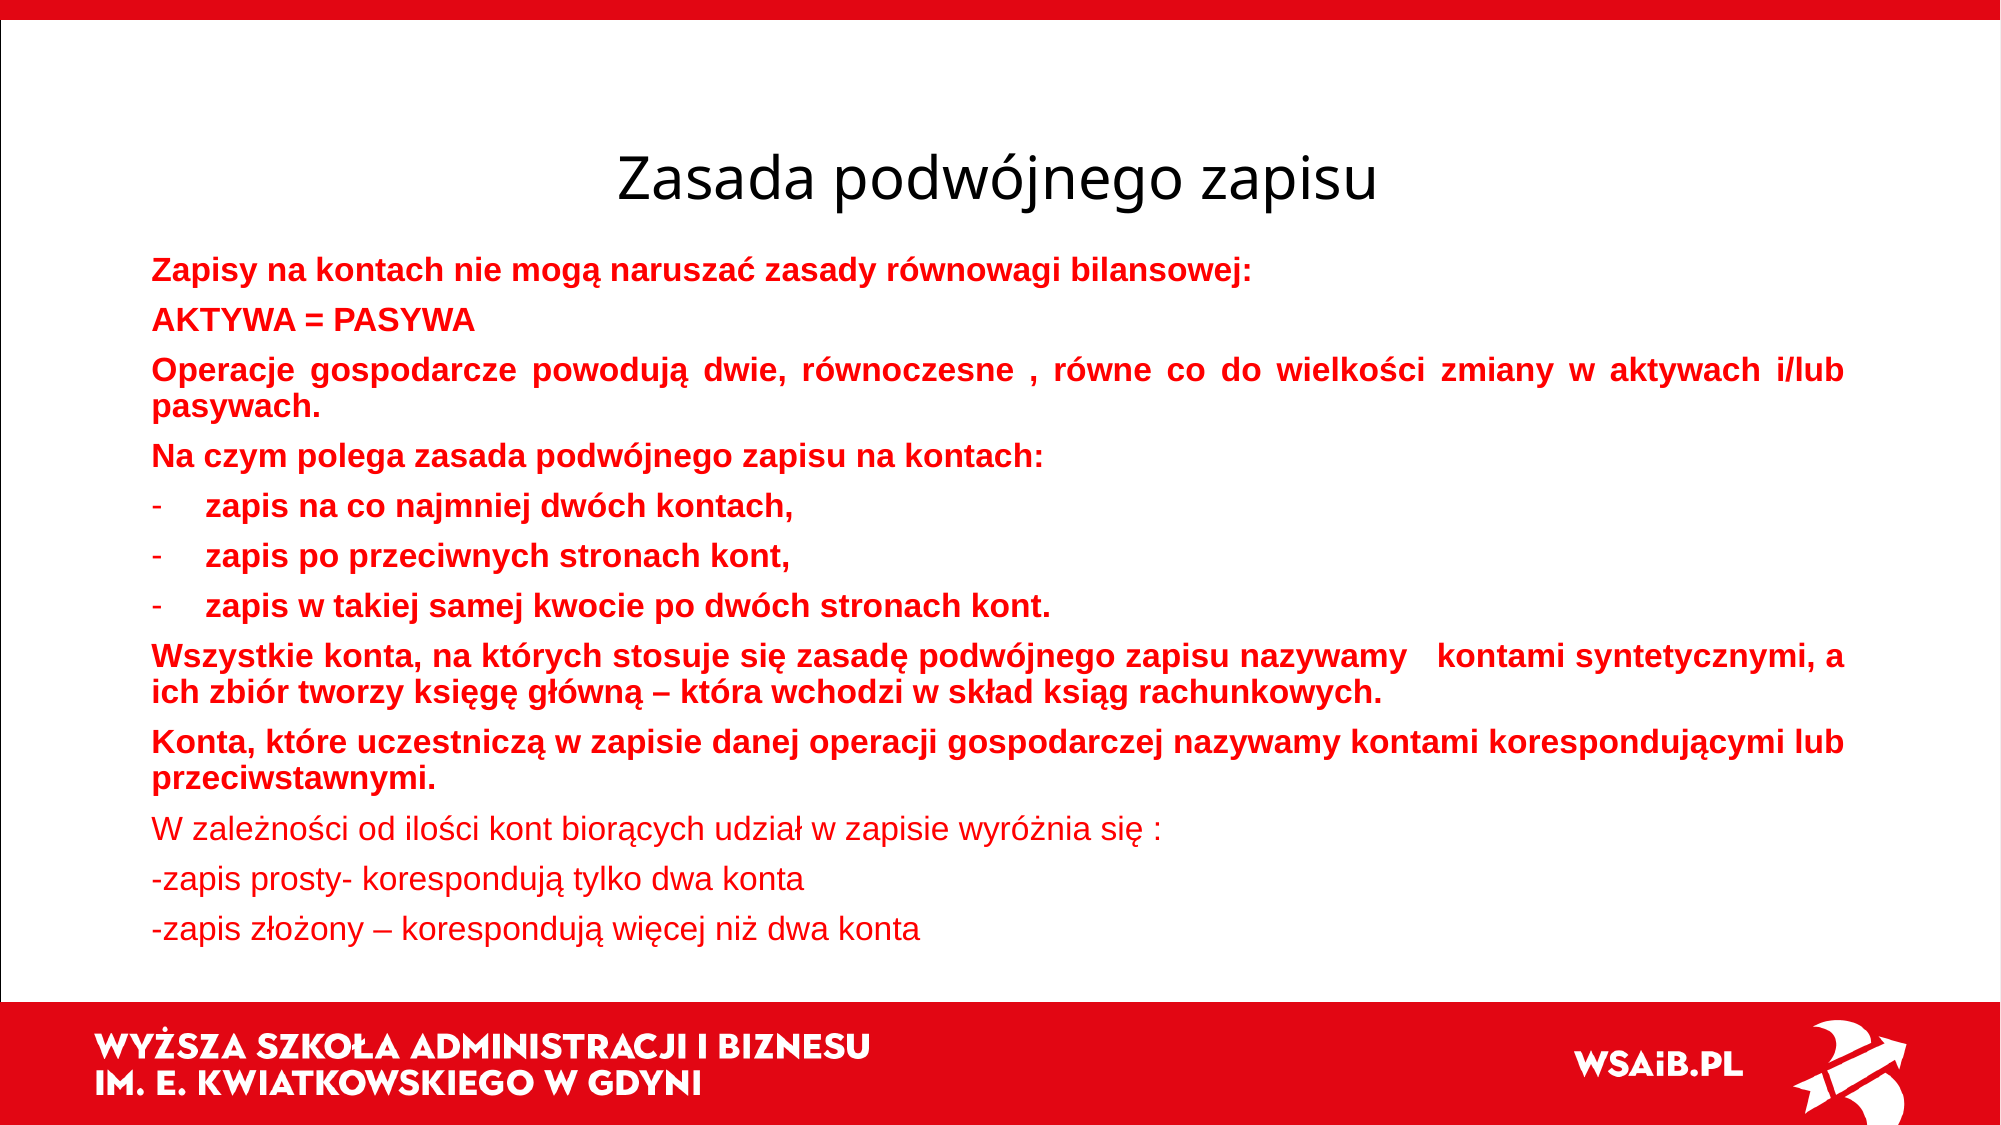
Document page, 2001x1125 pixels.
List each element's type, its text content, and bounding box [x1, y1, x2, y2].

title Zasada podwójnego zapisu [136, 140, 1862, 220]
list Zapisy na kontach nie mogą naruszać zasady równowagi bilansowej: AKTYWA = PASYWA Operacje gospodarcze powodują dwie, równoczesne , równe co do wielkości zmiany w aktywach i/lub pasywach. Na czym polega zasada podwójnego zapisu na kontach: zapis na co najmniej dwóch kontach, zapis po przeciwnych stronach kont, zapis w takiej samej kwocie po dwóch stronach kont. Wszystkie konta, na których stosuje się zasadę podwójnego zapisu nazywamy kontami syntetycznymi, a ich zbiór tworzy księgę główną – która wchodzi w skład ksiąg rachunkowych. Konta, które uczestniczą w zapisie danej operacji gospodarczej nazywamy kontami korespondującymi lub przeciwstawnymi. W zależności od ilości kont biorących udział w zapisie wyróżnia się : -zapis prosty- korespondują tylko dwa konta -zapis złożony – korespondują więcej niż dwa konta [136, 244, 1862, 966]
picture [0, 0, 2001, 1125]
